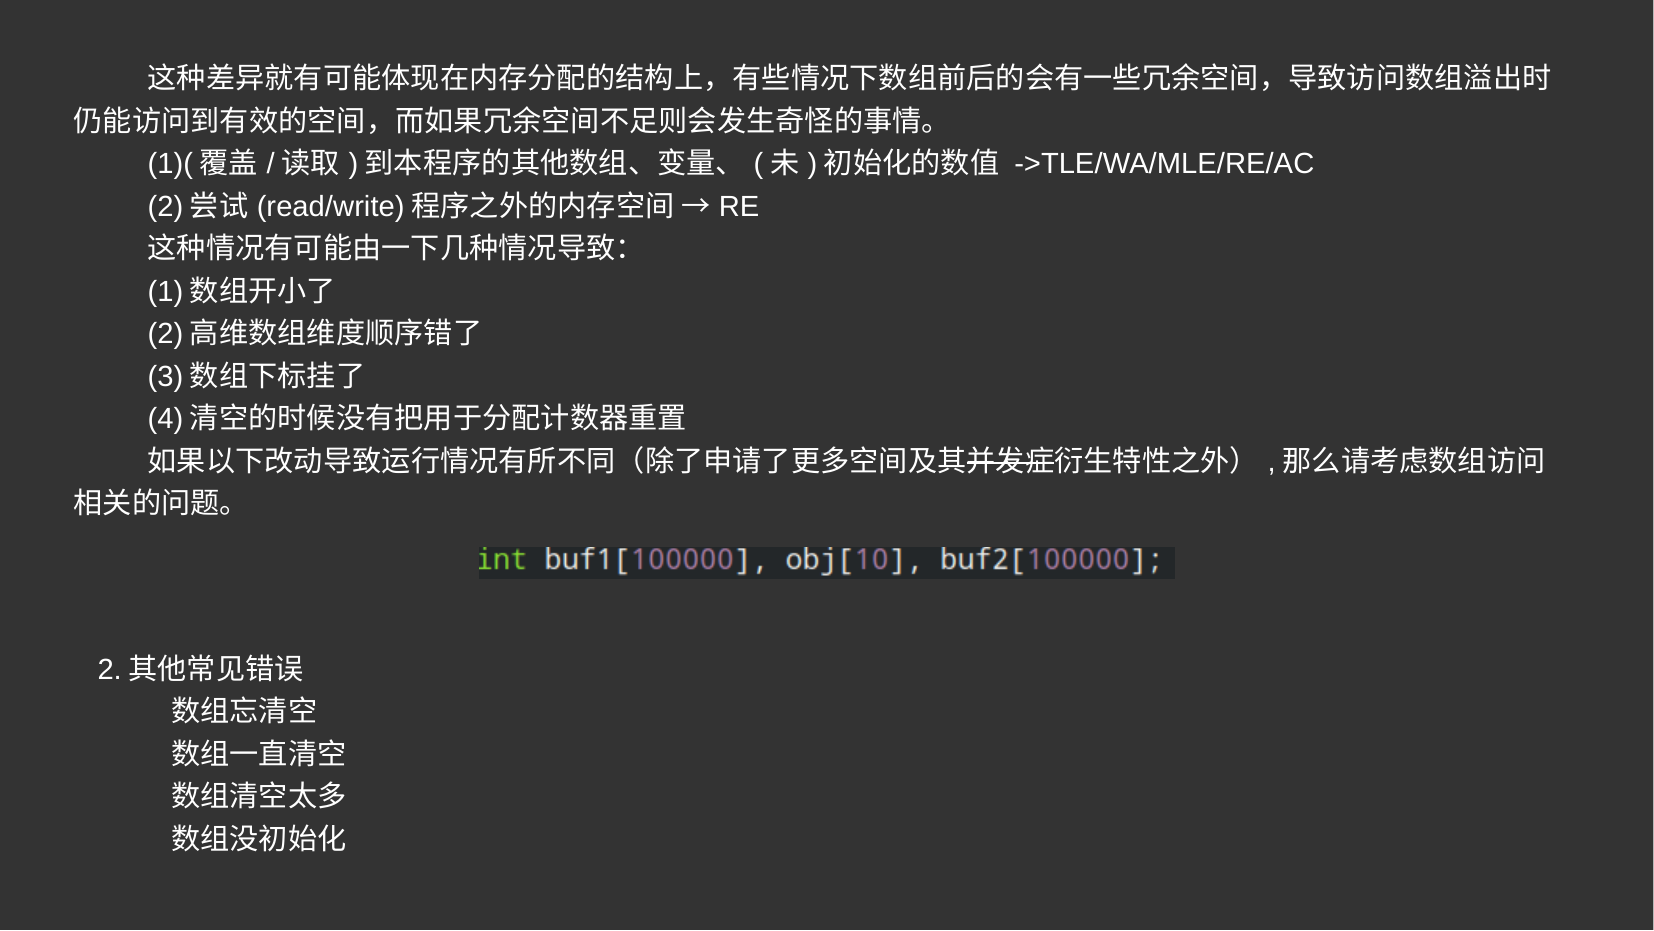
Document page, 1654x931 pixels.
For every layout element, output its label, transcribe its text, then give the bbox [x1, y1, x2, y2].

picture [479, 547, 1175, 579]
text_box 2.其他常见错误 数组忘清空 数组一直清空 数组清空太多 数组没初始化 [82, 637, 556, 870]
text_box 这种差异就有可能体现在内存分配的结构上，有些情况下数组前后的会有一些冗余空间，导致访问数组溢出时 仍能访问到有效的空间，而如果冗余空间不足则会发生奇怪的事情。 (1)(覆盖/读取)到本程序的其他数组、变量、(未)初始化的数值 ->TLE/WA/MLE/RE/AC (2)尝试(read/write)程序之外的内存空间 →RE 这种情况有可能由一下几种情况导致： (1)数组开小了 (2)高维数组维度顺序错了 (3)数组下标挂了 (4)清空的时候没有把用于分配计数器重置 如果以下改动导致运行情况有所不同（除了申请了更多空间及其并发症衍生特性之外）,那么请考虑数组访问 相关的问题。 [59, 47, 1567, 582]
